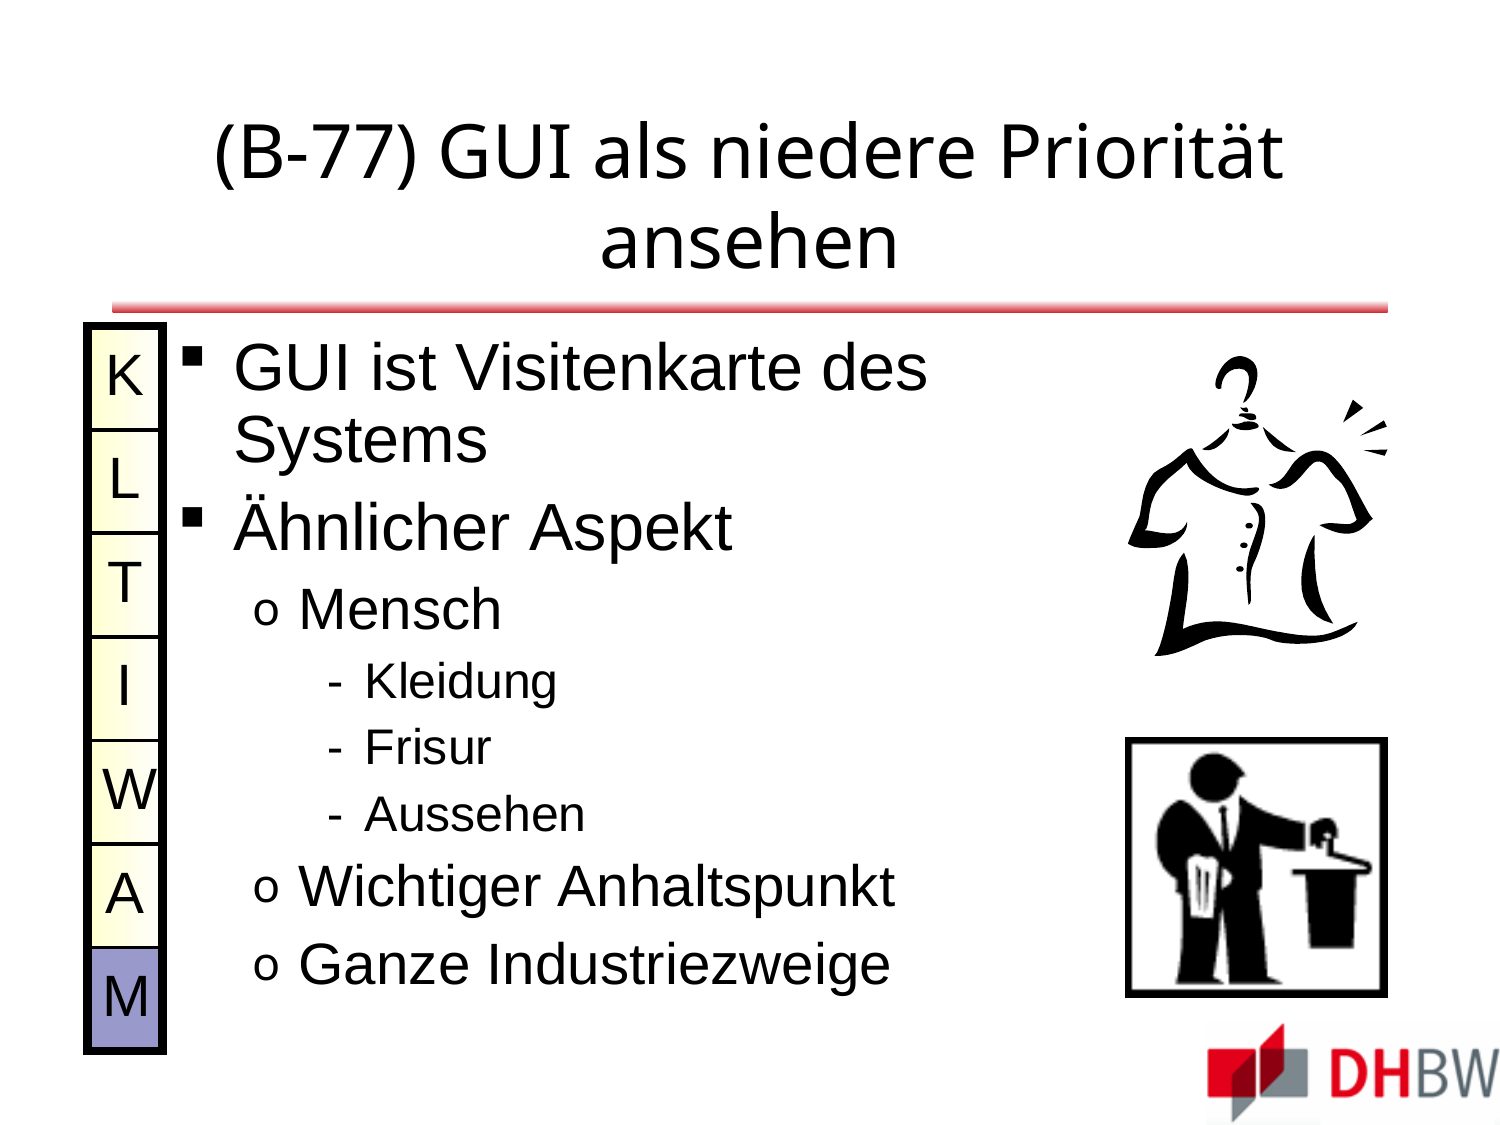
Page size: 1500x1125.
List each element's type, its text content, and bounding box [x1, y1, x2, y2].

table_cell A [92, 846, 158, 946]
table_header K [92, 330, 158, 428]
table_cell W [92, 742, 158, 842]
table_cell M [92, 949, 158, 1047]
list GUI ist Visitenkarte des Systems Ähnlicher Aspekt Mensch Kleidung Frisur Aussehen Wichtiger Anhaltspunkt Ganze Industriezweige [167, 324, 1025, 1051]
title (B-77) GUI als niedere Priorität ansehen [112, 96, 1388, 292]
picture [1125, 737, 1388, 998]
table_cell L [92, 432, 158, 531]
table_cell I [92, 639, 158, 739]
picture [1127, 350, 1388, 656]
table_cell T [92, 535, 158, 635]
picture [1206, 1021, 1500, 1125]
